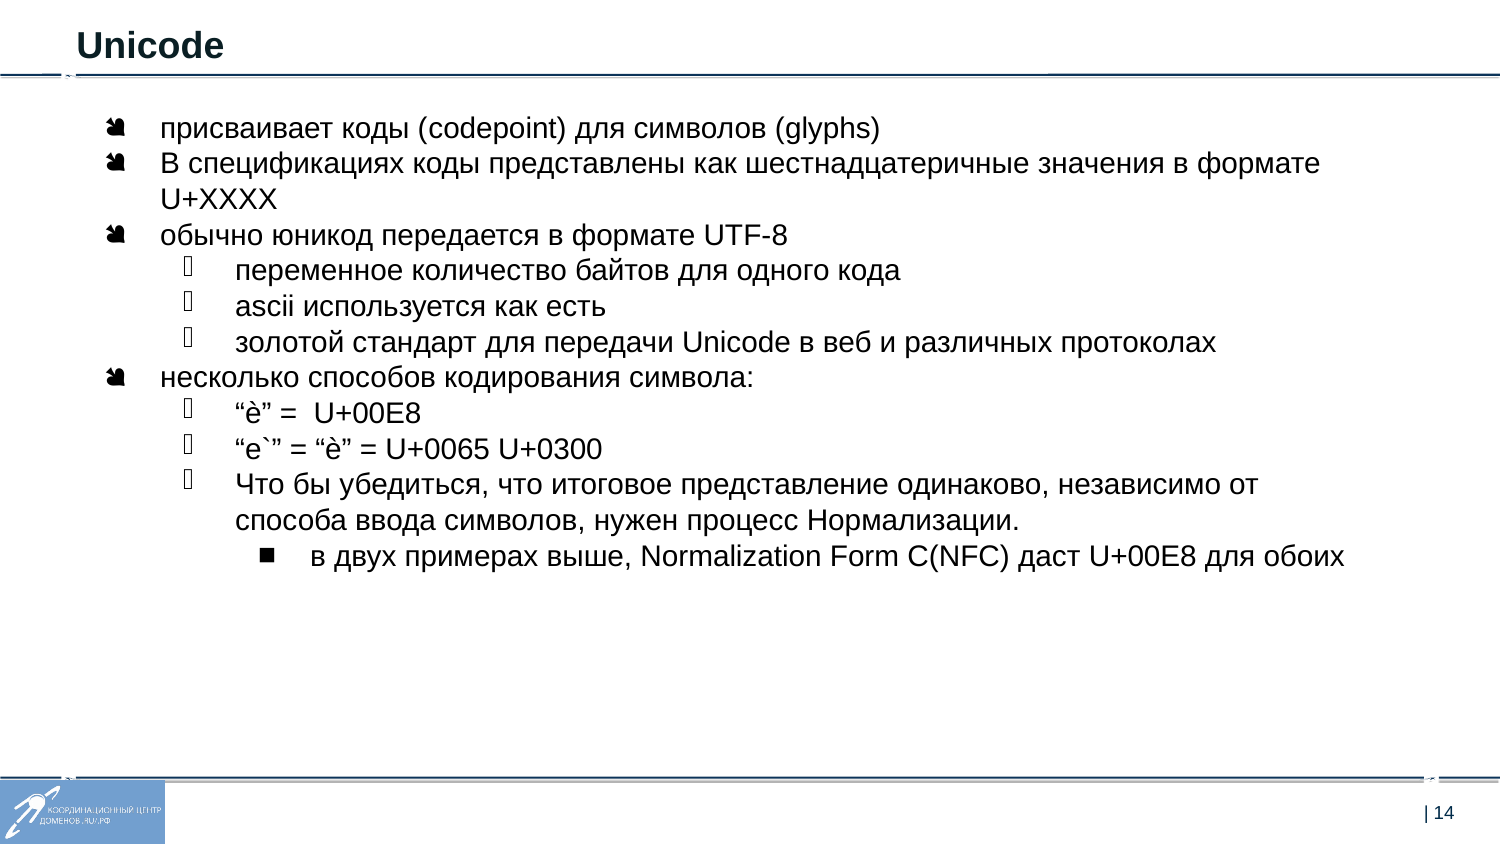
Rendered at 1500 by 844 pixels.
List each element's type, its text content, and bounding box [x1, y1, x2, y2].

list присваивает коды (codepoint) для символов (glyphs) В спецификациях коды представлены как шестнадцатеричные значения в формате U+XXXX обычно юникод передается в формате UTF-8 переменное количество байтов для одного кода ascii используется как есть золотой стандарт для передачи Unicode в веб и различных протоколах несколько способов кодирования символа: “è” = U+00E8 “e`” = “è” = U+0065 U+0300 Что бы убедиться, что итоговое представление одинаково, независимо от способа ввода символов, нужен процесс Нормализации. в двух примерах выше, Normalization Form C(NFC) даст U+00E8 для обоих [70, 93, 1368, 656]
picture [0, 779, 166, 844]
title Unicode [61, 5, 1376, 62]
